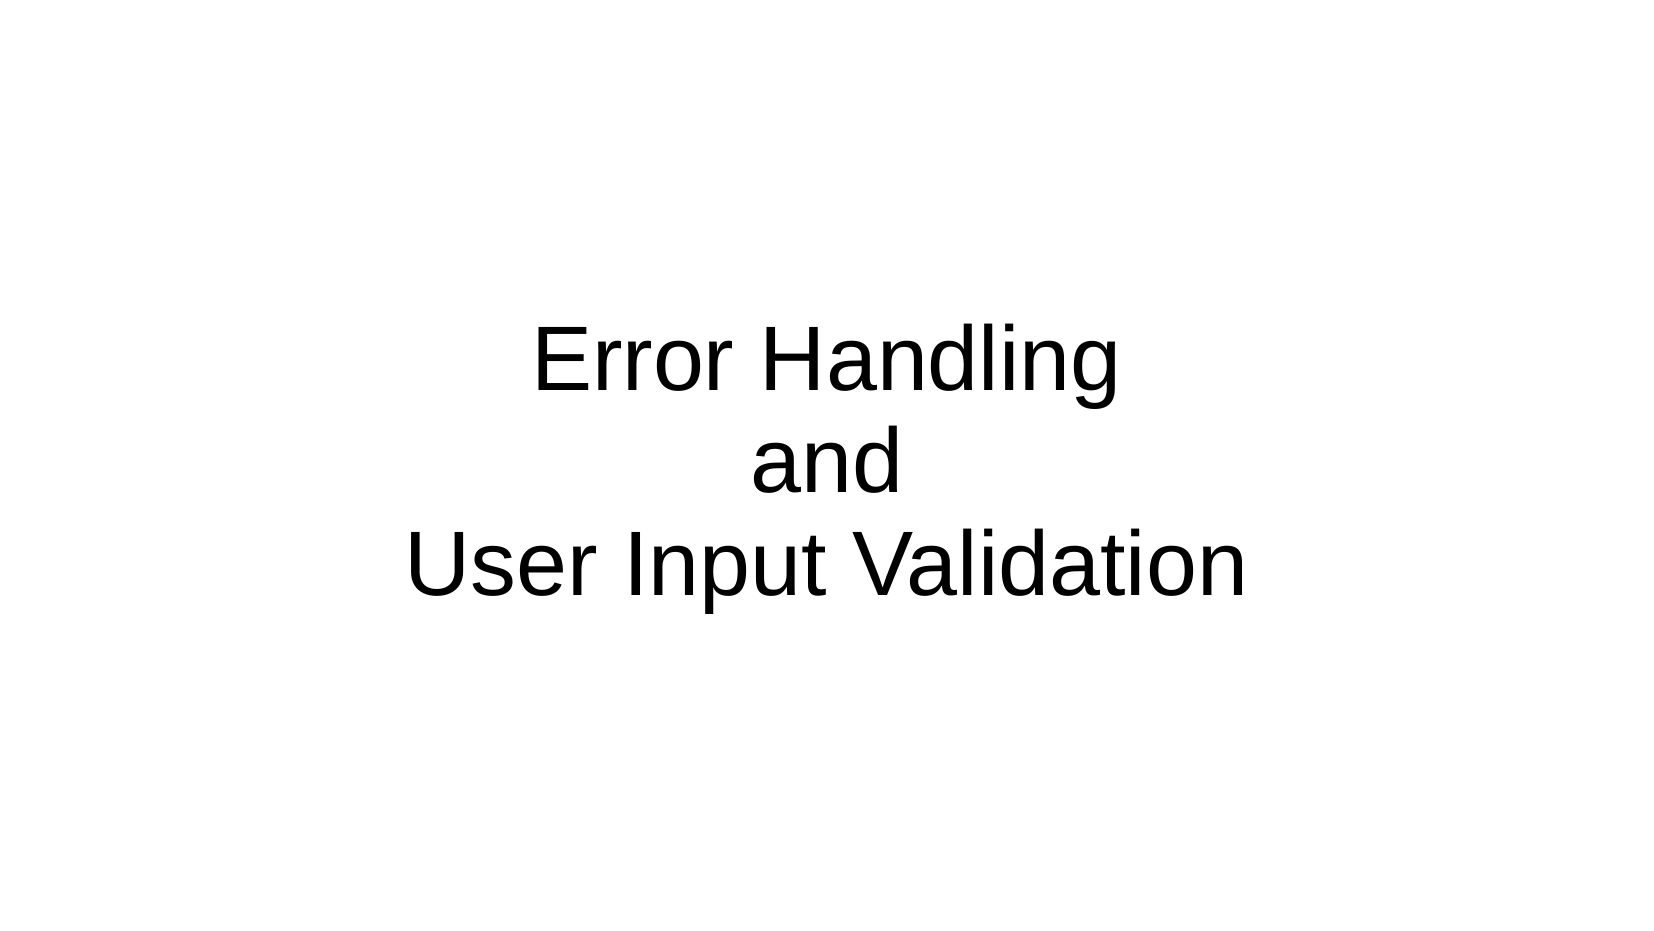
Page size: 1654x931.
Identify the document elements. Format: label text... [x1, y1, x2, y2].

title Error Handling and User Input Validation [82, 37, 1571, 886]
